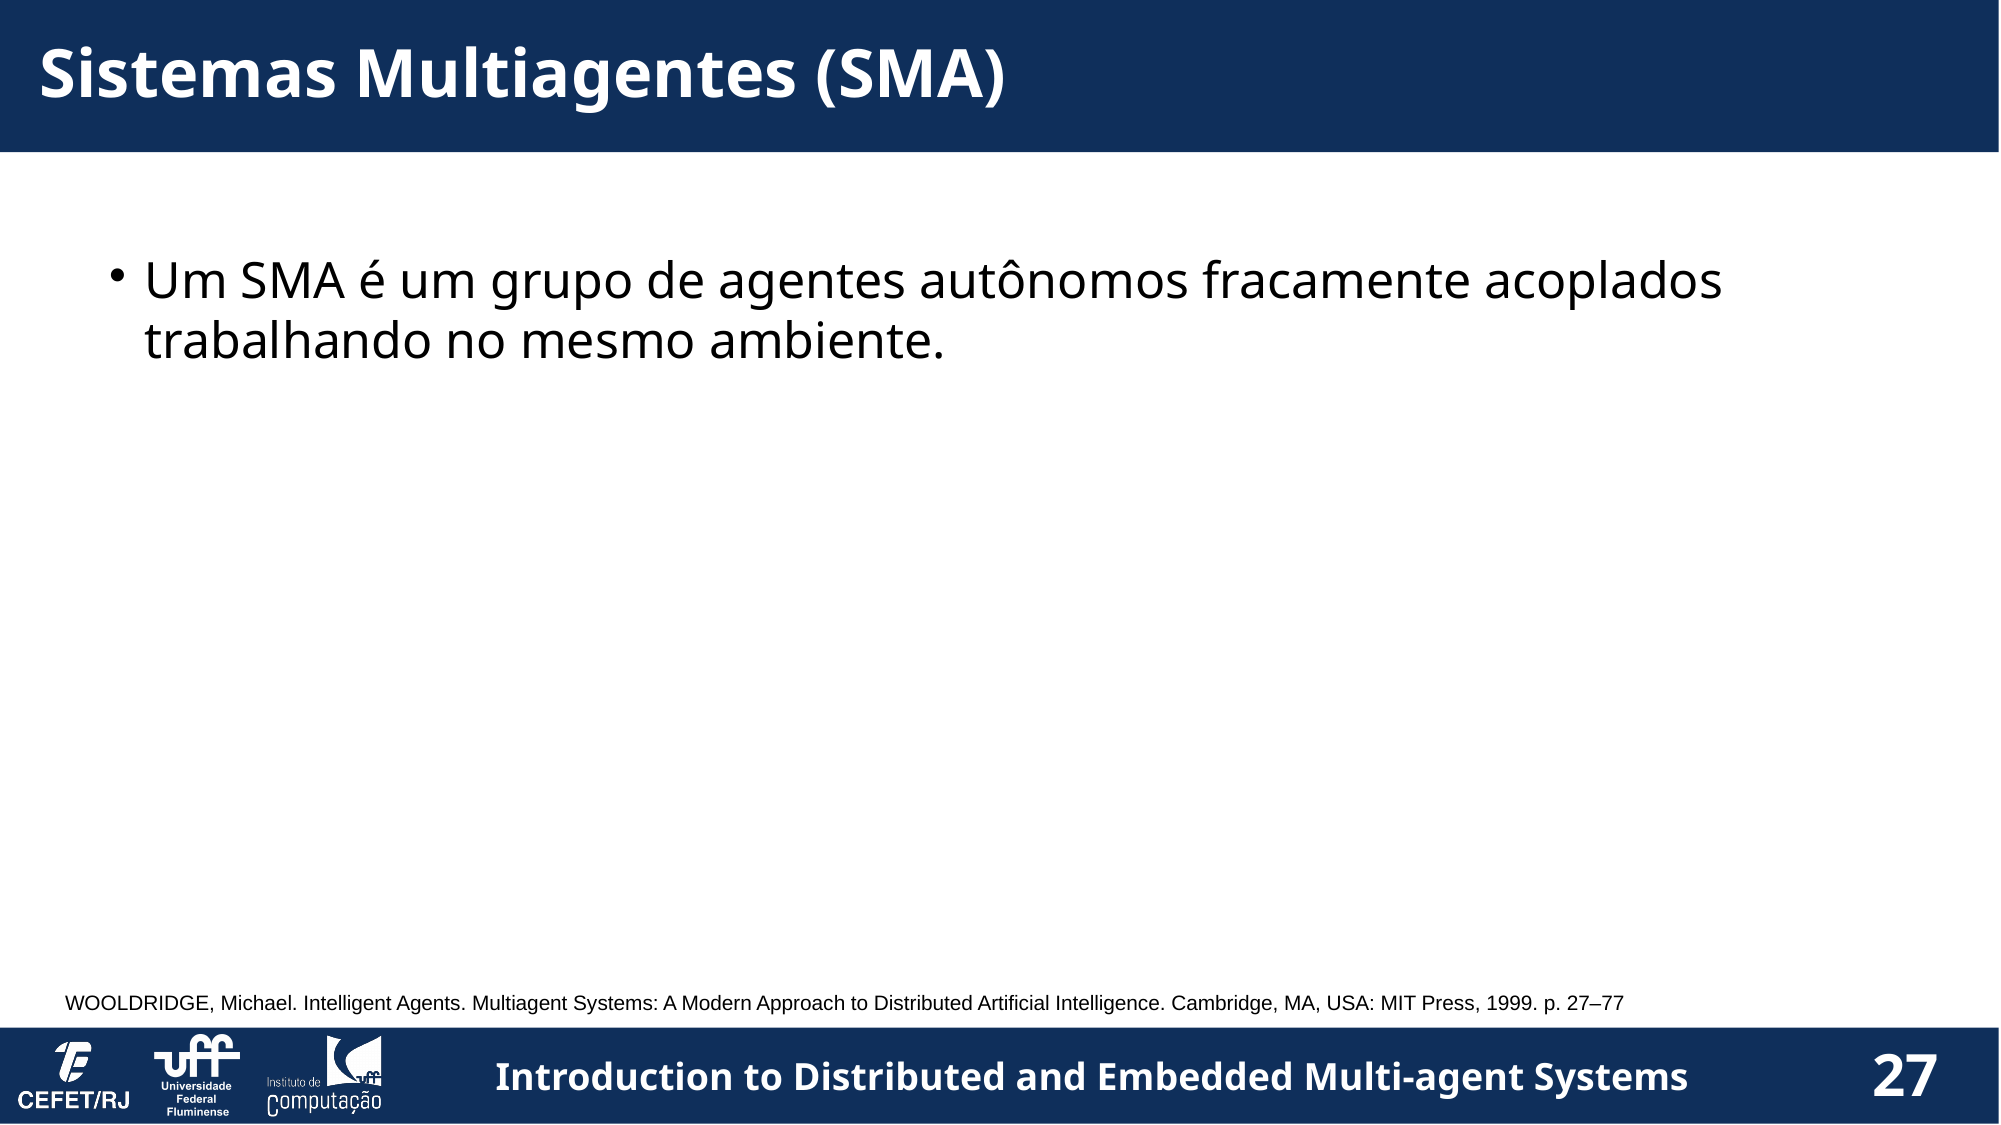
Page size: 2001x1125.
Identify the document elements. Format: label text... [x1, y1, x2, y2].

text_box WOOLDRIDGE, Michael. Intelligent Agents. Multiagent Systems: A Modern Approach to Distributed Artificial Intelligence. Cambridge, MA, USA: MIT Press, 1999. p. 27–77 [50, 982, 1969, 1023]
picture [153, 1033, 241, 1121]
text_box Um SMA é um grupo de agentes autônomos fracamente acoplados trabalhando no mesmo ambiente. [94, 181, 1819, 377]
picture [18, 1021, 129, 1125]
text_box Sistemas Multiagentes (SMA) [25, 23, 1999, 119]
picture [265, 1033, 383, 1117]
